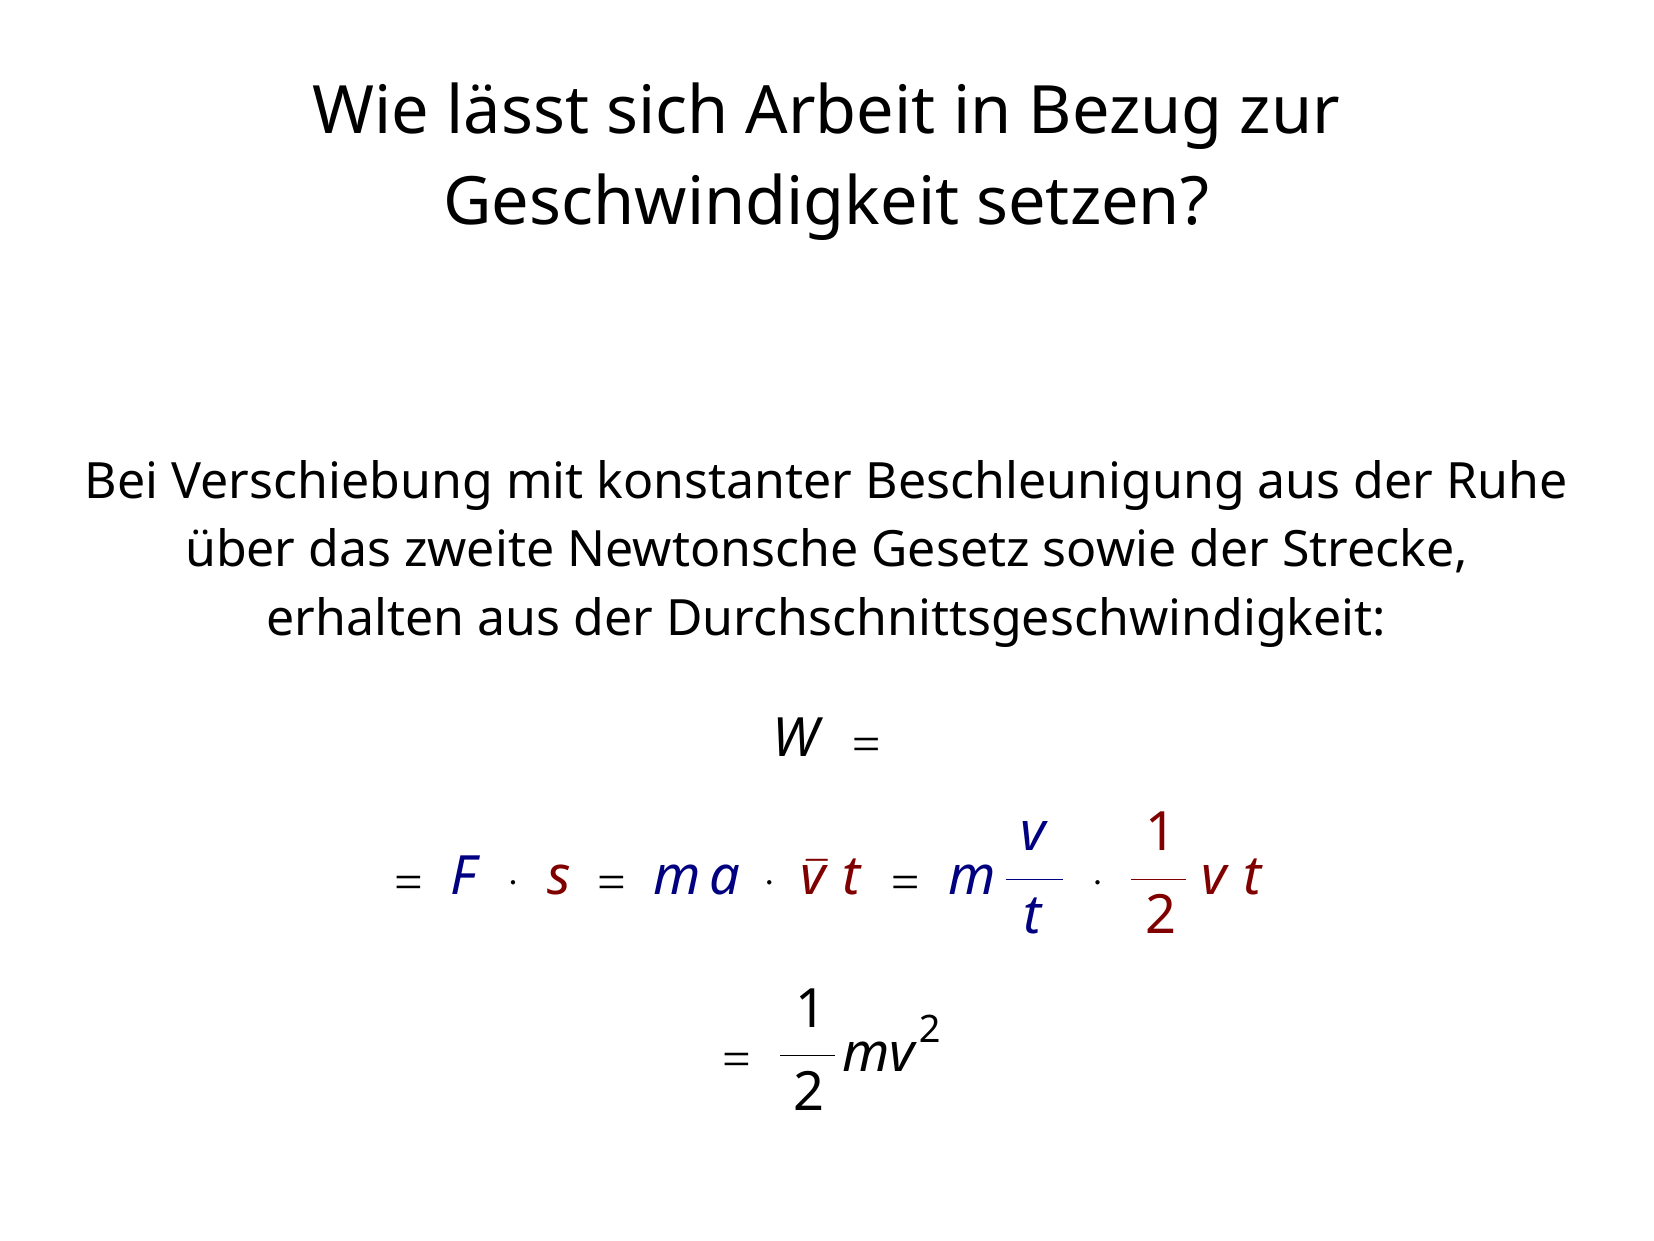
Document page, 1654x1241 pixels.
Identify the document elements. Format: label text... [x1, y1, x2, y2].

title Wie lässt sich Arbeit in Bezug zur Geschwindigkeit setzen? [82, 49, 1571, 257]
subtitle Bei Verschiebung mit konstanter Beschleunigung aus der Ruhe über das zweite Newtonsche Gesetz sowie der Strecke, erhalten aus der Durchschnittsgeschwindigkeit: [82, 290, 1571, 1010]
chart [381, 705, 1273, 1126]
